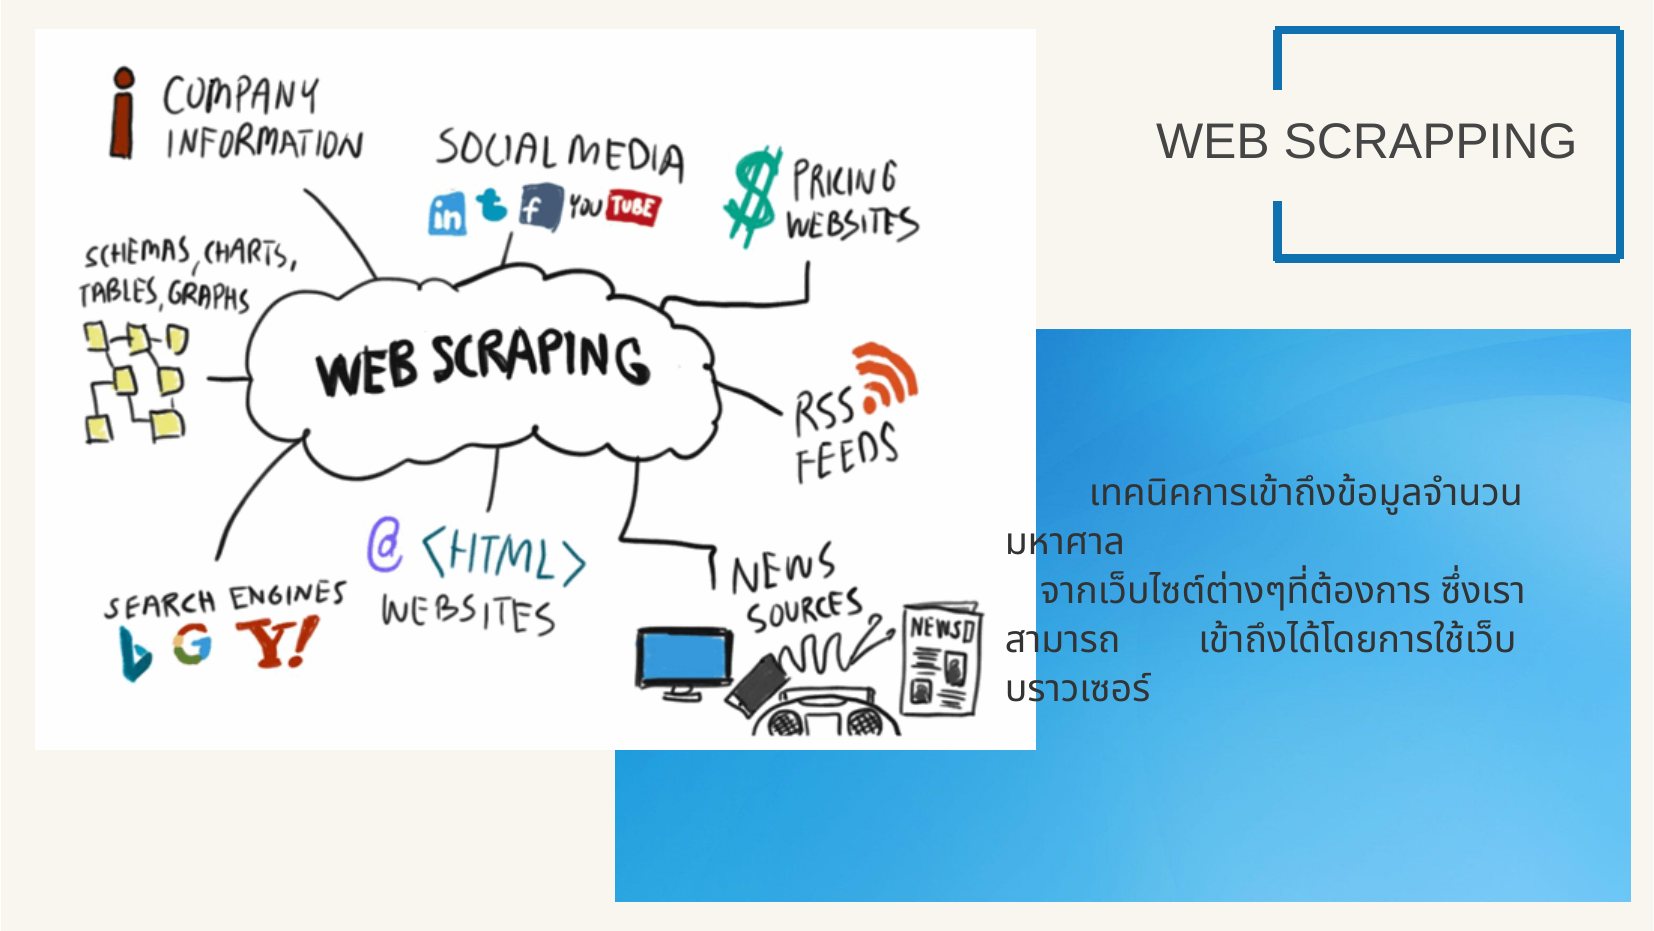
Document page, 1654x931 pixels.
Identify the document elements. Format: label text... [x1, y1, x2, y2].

picture [1, 0, 1654, 931]
text_box เทคนิคการเข้าถึงข้อมูลจำนวนมหาศาล จากเว็บไซต์ต่างๆที่ต้องการ ซึ่งเราสามารถ เข้าถึงได้โดยการใช้เว็บบราวเซอร์ [990, 465, 1640, 663]
text_box WEB SCRAPPING [1105, 105, 1602, 242]
